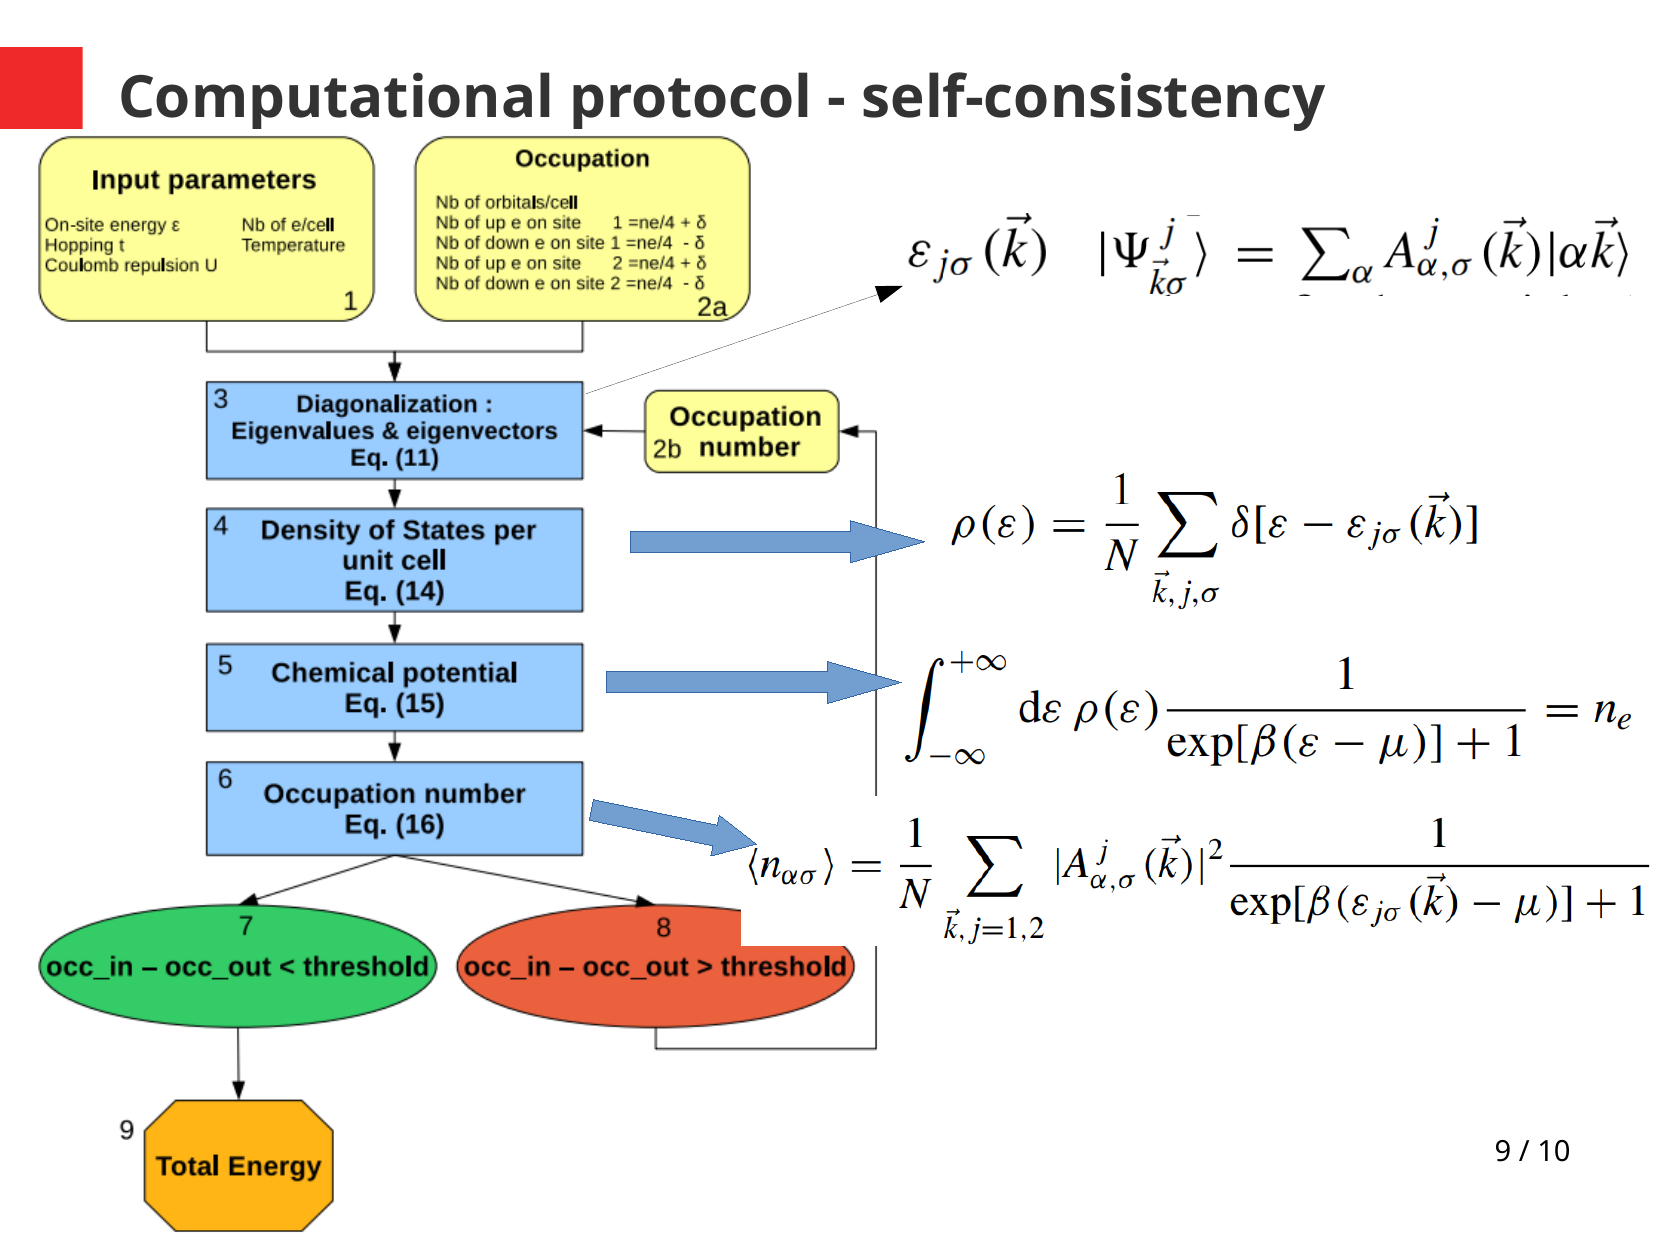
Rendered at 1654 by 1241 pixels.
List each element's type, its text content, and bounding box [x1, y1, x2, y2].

text_box [589, 799, 757, 856]
picture [1095, 215, 1631, 296]
text_box [630, 520, 925, 563]
title Computational protocol - self-consistency [118, 49, 1571, 141]
picture [902, 622, 1636, 781]
picture [936, 468, 1482, 611]
text_box [606, 661, 902, 704]
picture [902, 213, 1047, 286]
picture [0, 129, 1650, 1235]
